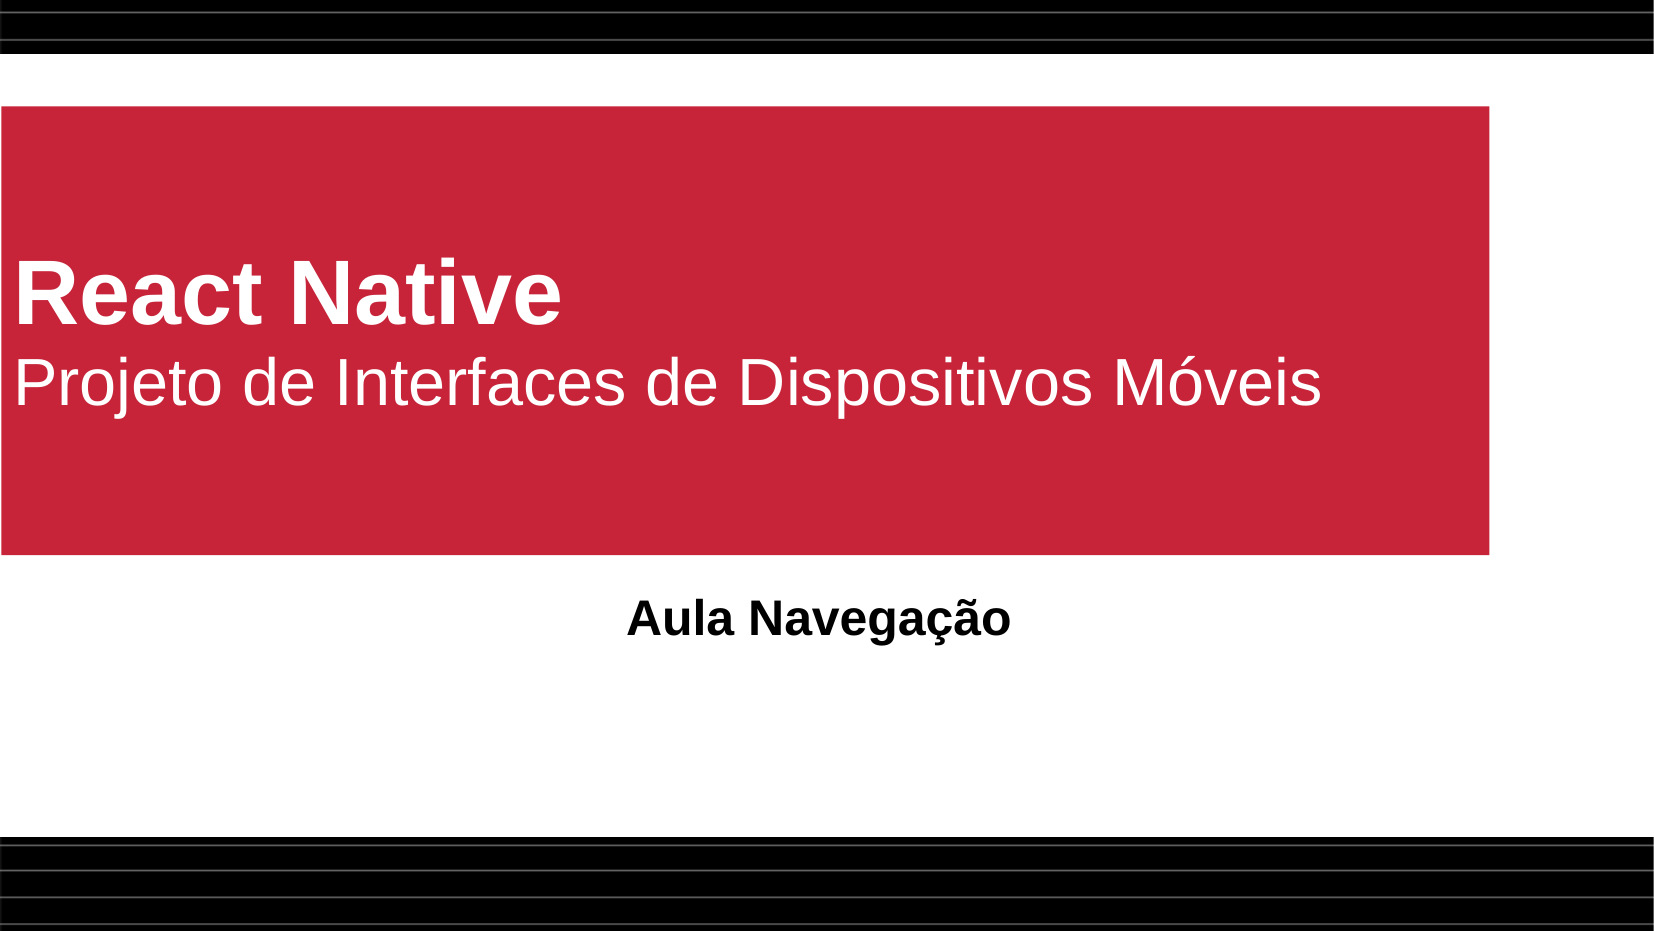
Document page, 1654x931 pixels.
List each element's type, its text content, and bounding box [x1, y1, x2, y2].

picture [0, 837, 1654, 931]
title React Native Projeto de Interfaces de Dispositivos Móveis [1, 106, 1490, 556]
picture [0, 0, 1654, 54]
subtitle Aula Navegação [625, 590, 1489, 815]
